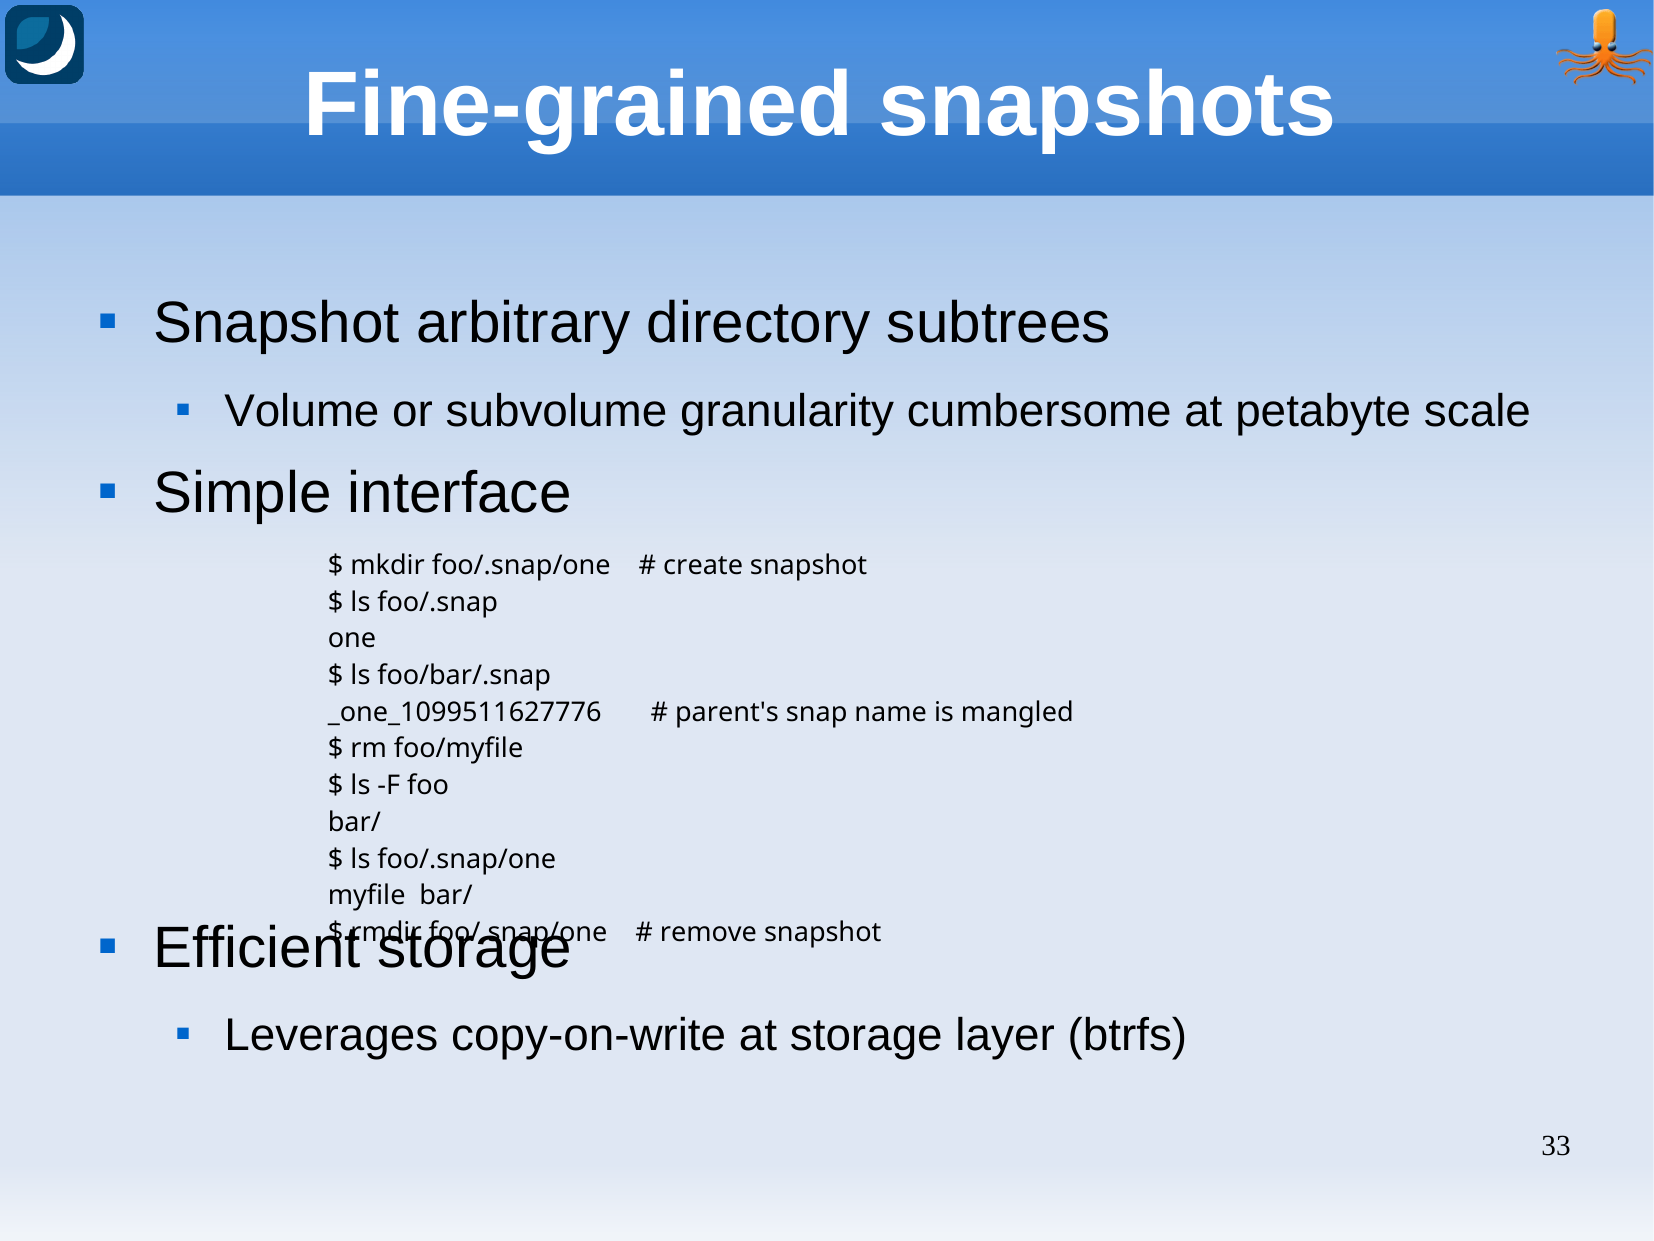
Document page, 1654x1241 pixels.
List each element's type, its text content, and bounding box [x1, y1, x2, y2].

picture [0, 0, 1654, 1241]
list Snapshot arbitrary directory subtrees Volume or subvolume granularity cumbersome at petabyte scale Simple interface Efficient storage Leverages copy-on-write at storage layer (btrfs) [82, 290, 1571, 1094]
title Fine-grained snapshots [76, 0, 1565, 208]
text_box $ mkdir foo/.snap/one # create snapshot $ ls foo/.snap one $ ls foo/bar/.snap _one_1099511627776 # parent's snap name is mangled $ rm foo/myfile $ ls -F foo bar/ $ ls foo/.snap/one myfile bar/ $ rmdir foo/.snap/one # remove snapshot [313, 538, 1256, 908]
